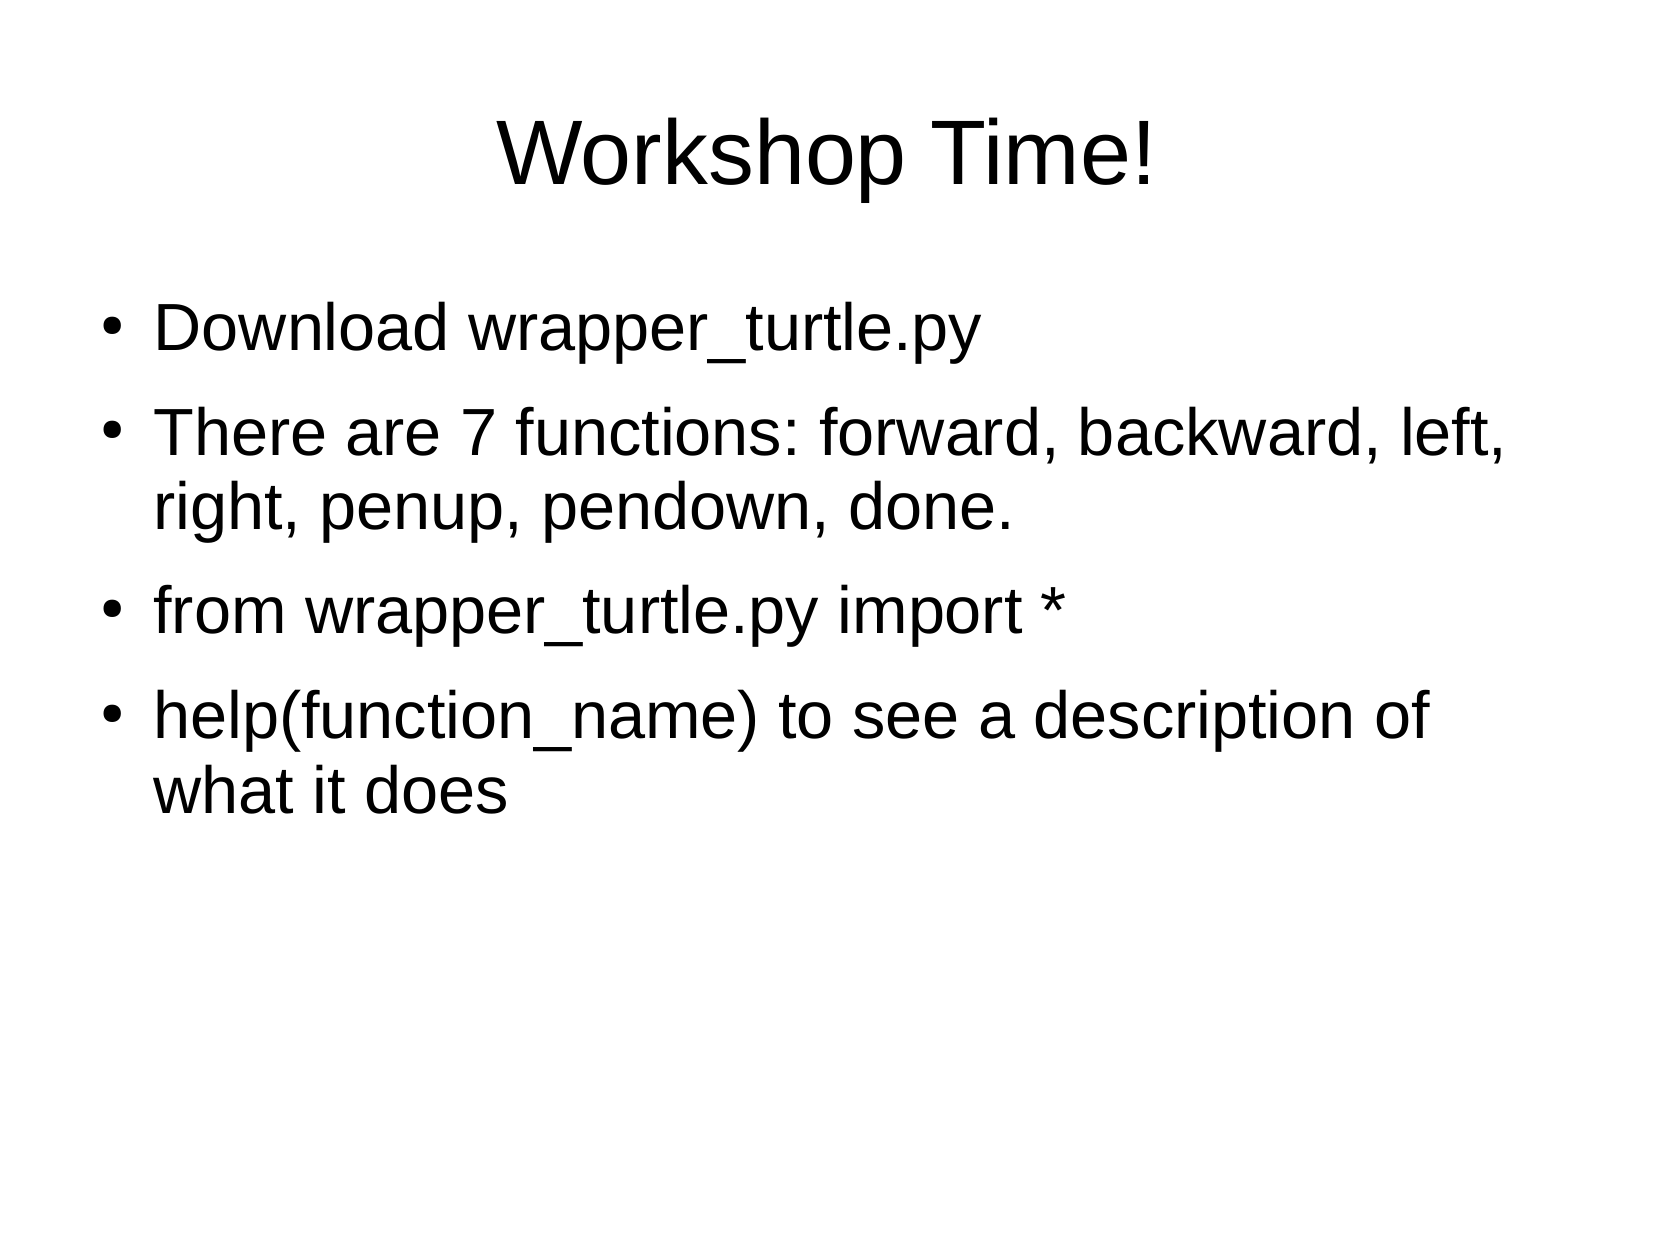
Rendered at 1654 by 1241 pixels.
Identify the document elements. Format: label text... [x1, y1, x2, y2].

title Workshop Time! [82, 49, 1571, 257]
list Download wrapper_turtle.py There are 7 functions: forward, backward, left, right, penup, pendown, done. from wrapper_turtle.py import * help(function_name) to see a description of what it does [82, 290, 1571, 1109]
